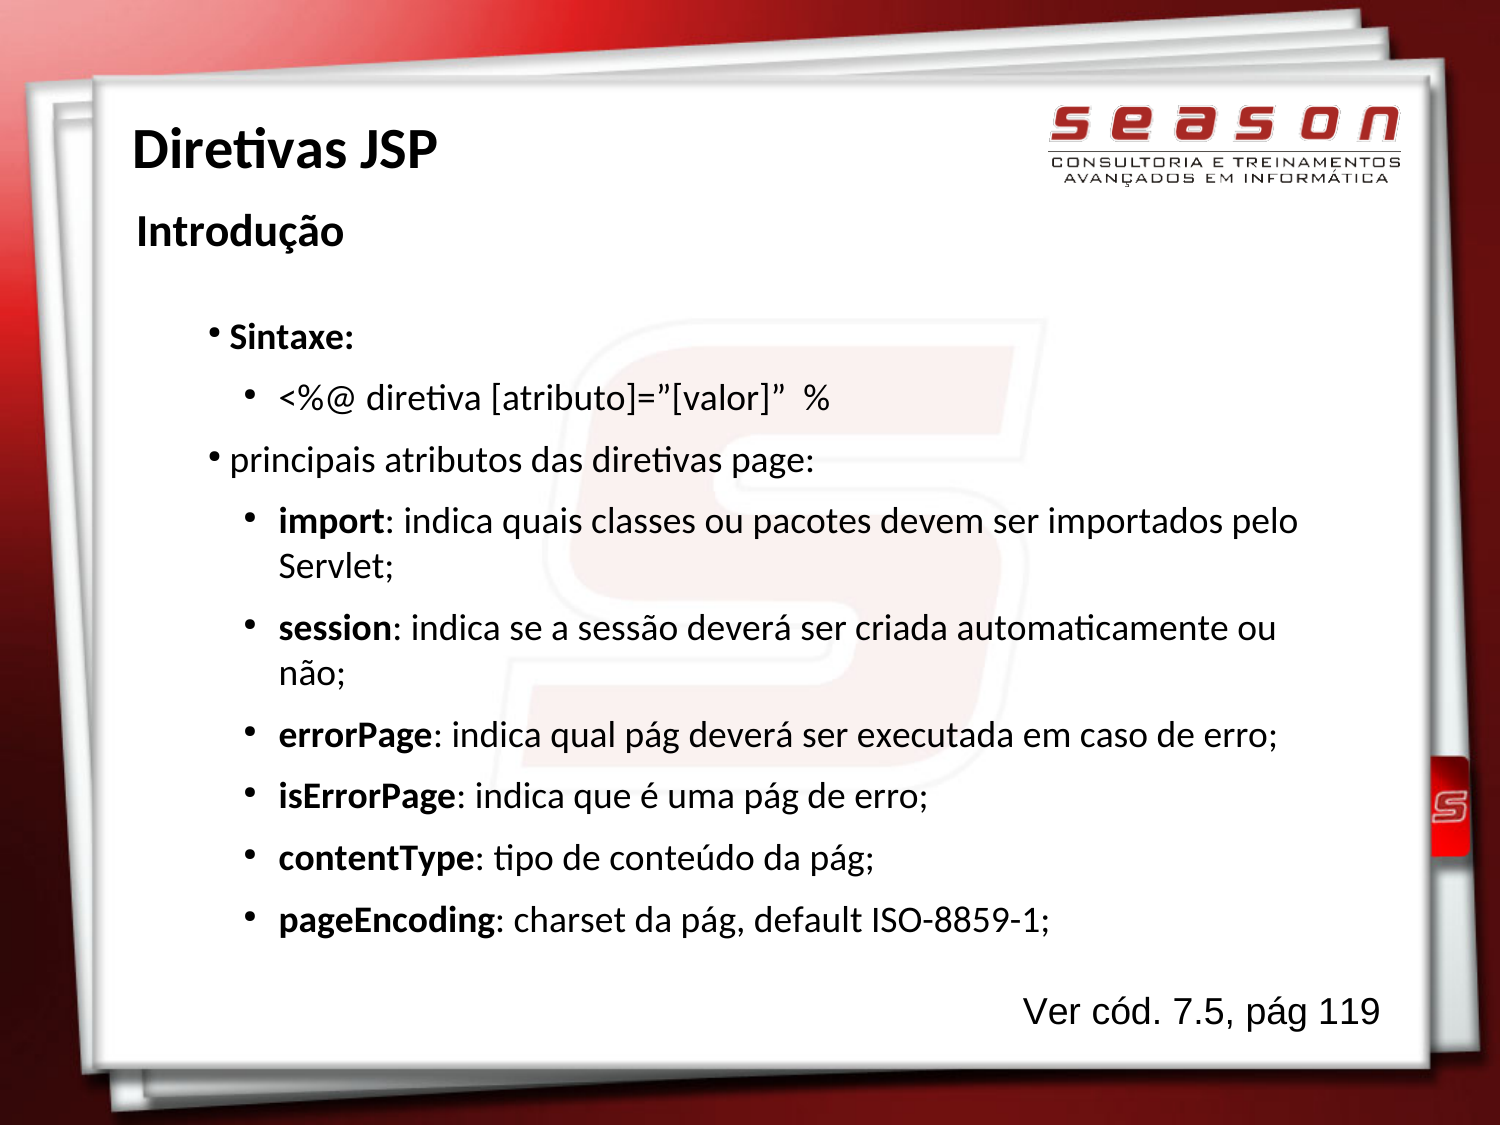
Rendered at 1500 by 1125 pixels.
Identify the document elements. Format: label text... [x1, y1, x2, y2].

text_box Sintaxe: <%@ diretiva [atributo]=”[valor]” % principais atributos das diretivas page: import: indica quais classes ou pacotes devem ser importados pelo Servlet; session: indica se a sessão deverá ser criada automaticamente ou não; errorPage: indica qual pág deverá ser executada em caso de erro; isErrorPage: indica que é uma pág de erro; contentType: tipo de conteúdo da pág; pageEncoding: charset da pág, default ISO-8859-1; [207, 289, 1328, 963]
text_box Introdução [119, 200, 1240, 256]
title Diretivas JSP [118, 33, 1394, 257]
picture [0, 0, 1500, 1125]
text_box Ver cód. 7.5, pág 119 [708, 979, 1396, 1040]
